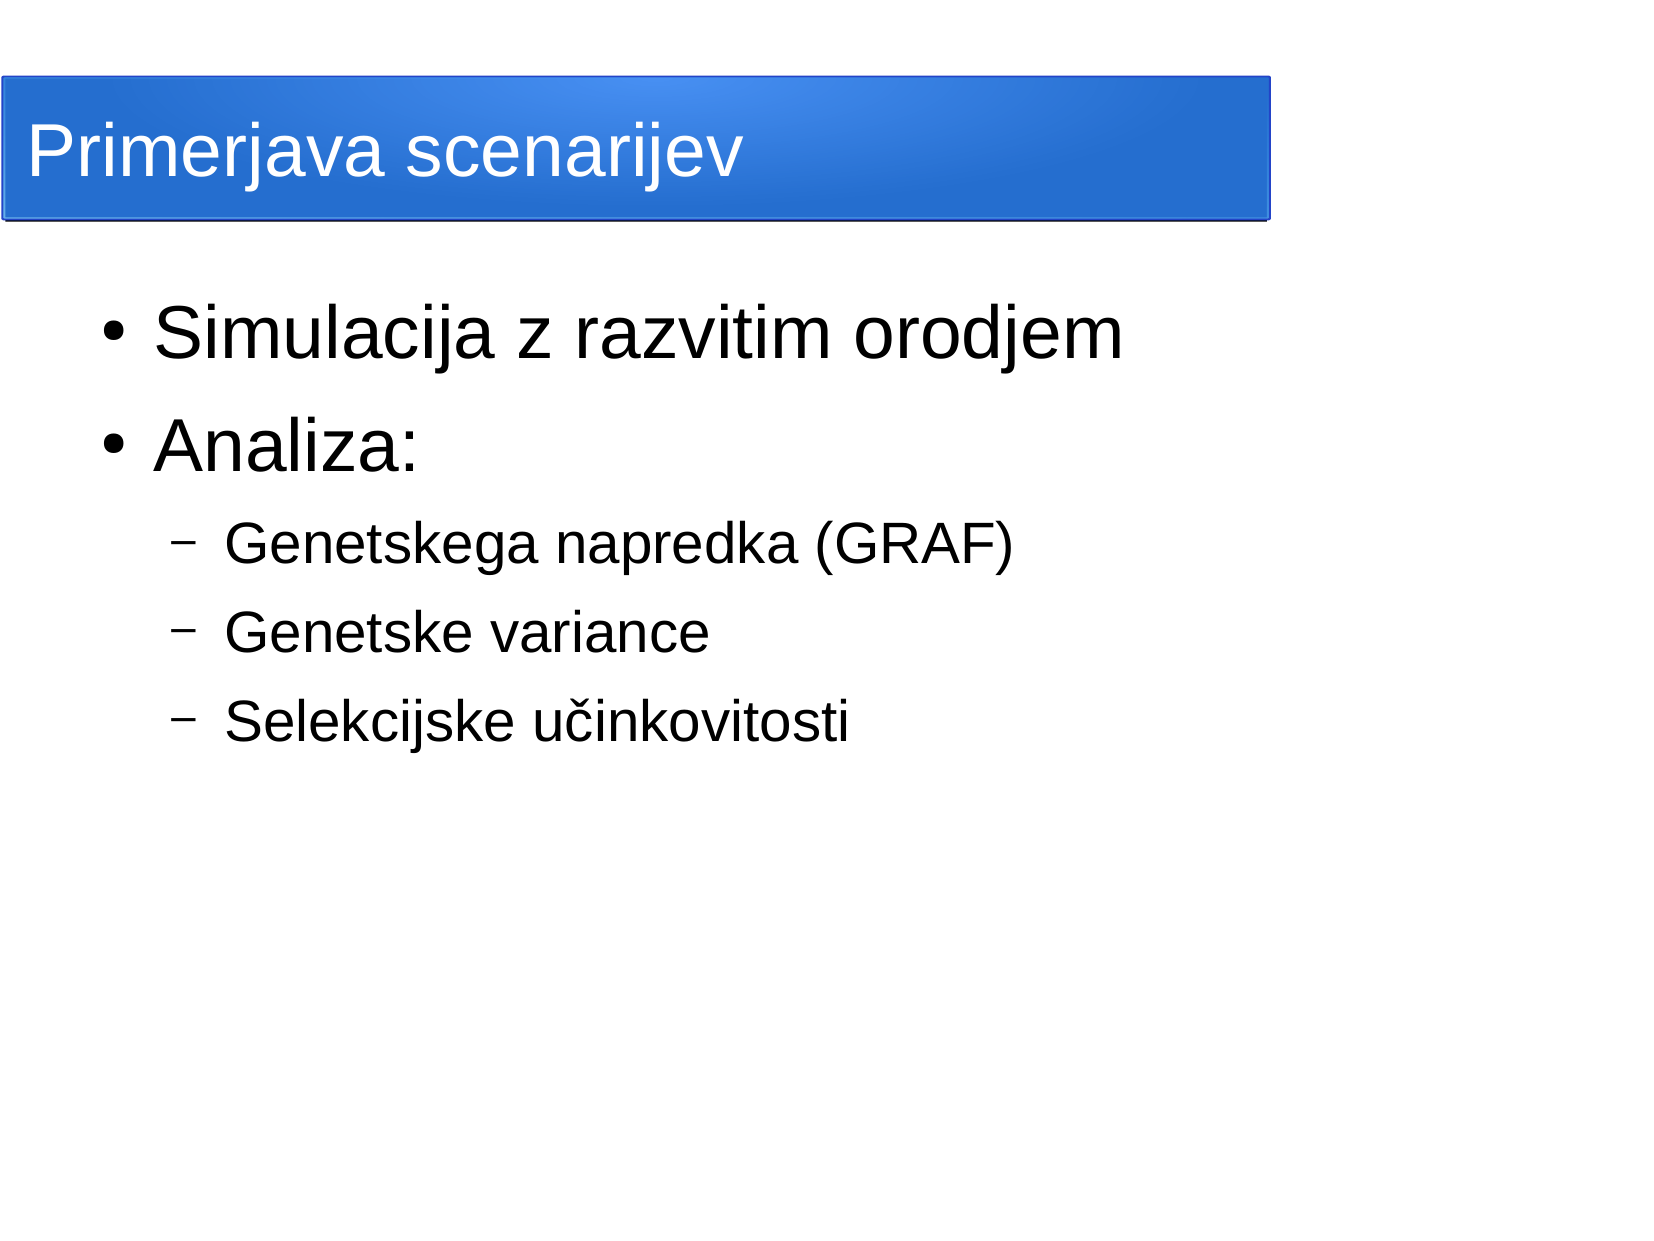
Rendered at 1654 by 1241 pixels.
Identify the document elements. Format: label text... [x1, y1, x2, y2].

title Primerjava scenarijev [26, 90, 1246, 211]
list Simulacija z razvitim orodjem Analiza: Genetskega napredka (GRAF) Genetske variance Selekcijske učinkovitosti [82, 290, 1571, 1010]
